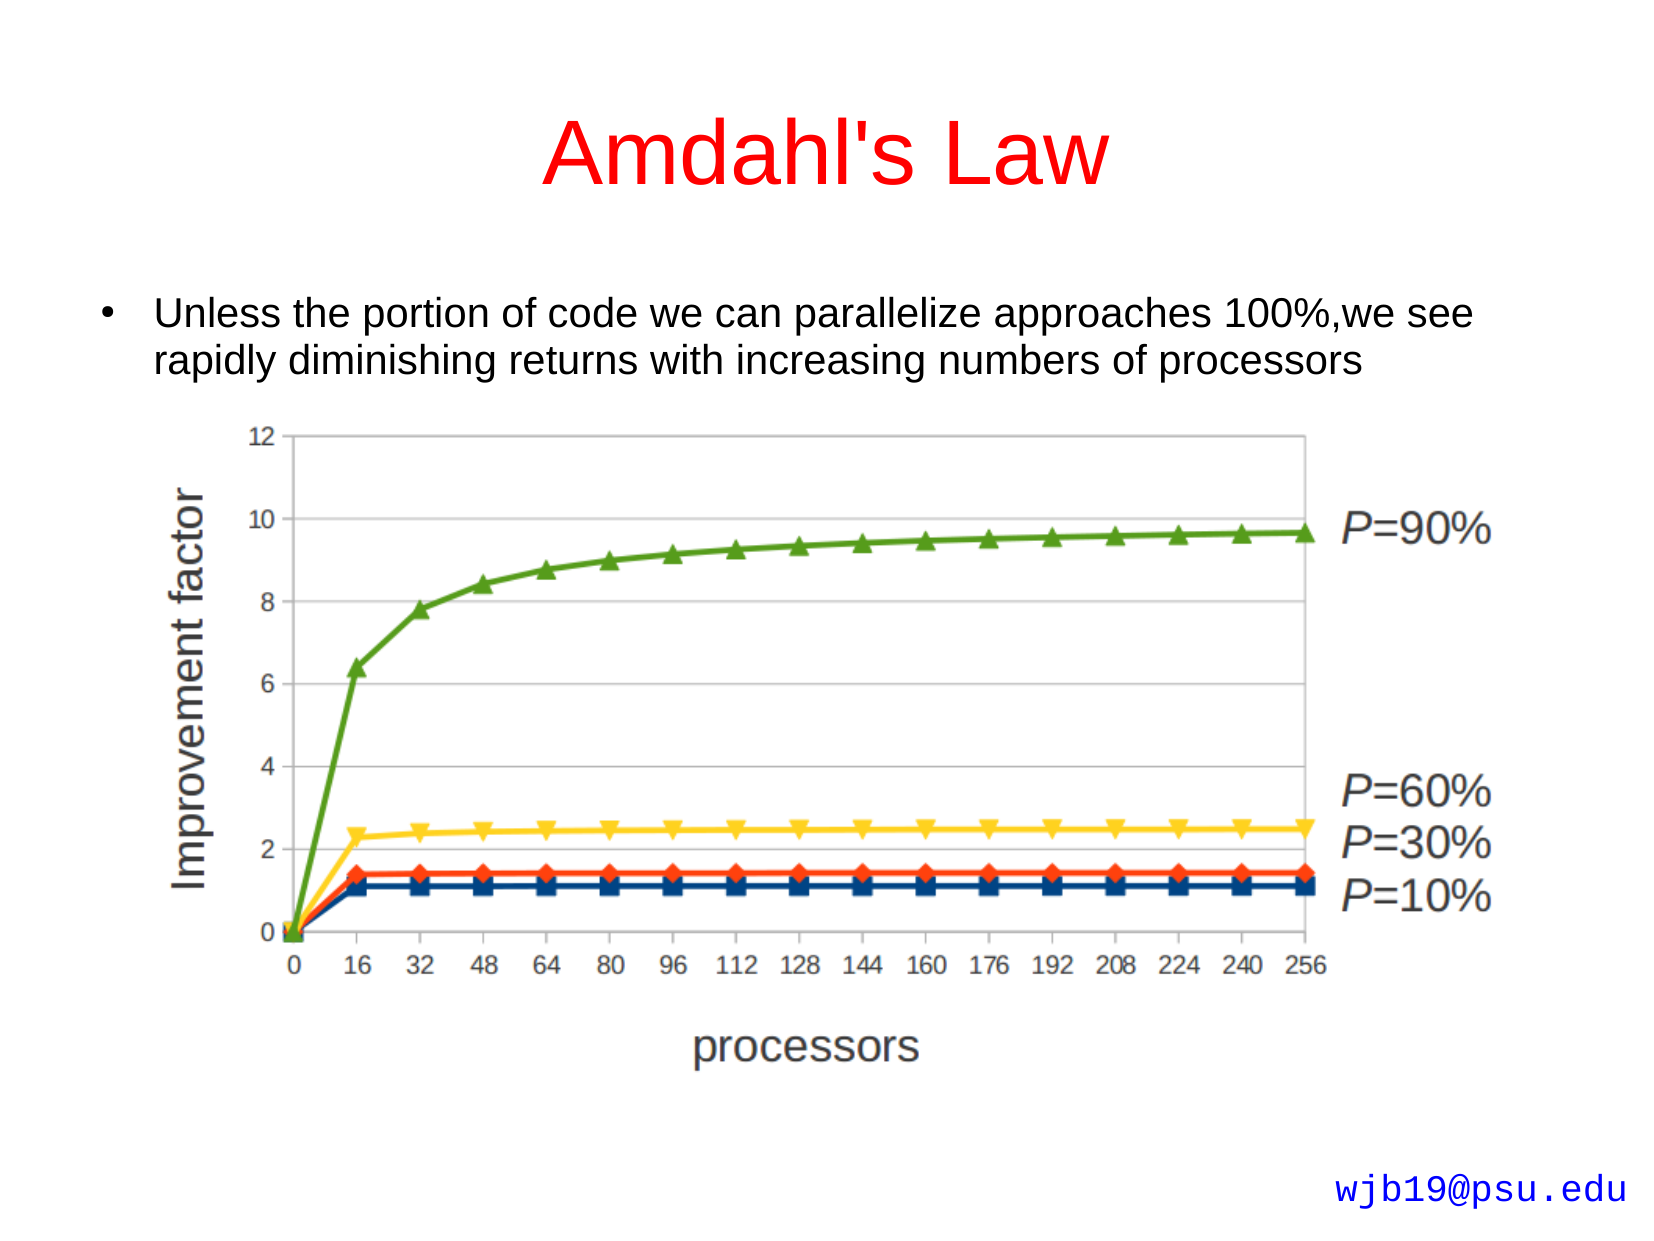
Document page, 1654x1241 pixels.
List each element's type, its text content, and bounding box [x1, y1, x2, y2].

title Amdahl's Law [82, 49, 1571, 257]
text_box wjb19@psu.edu [1320, 1162, 1643, 1220]
picture [109, 383, 1549, 1107]
list Unless the portion of code we can parallelize approaches 100%,we see rapidly diminishing returns with increasing numbers of processors [82, 290, 1538, 1010]
